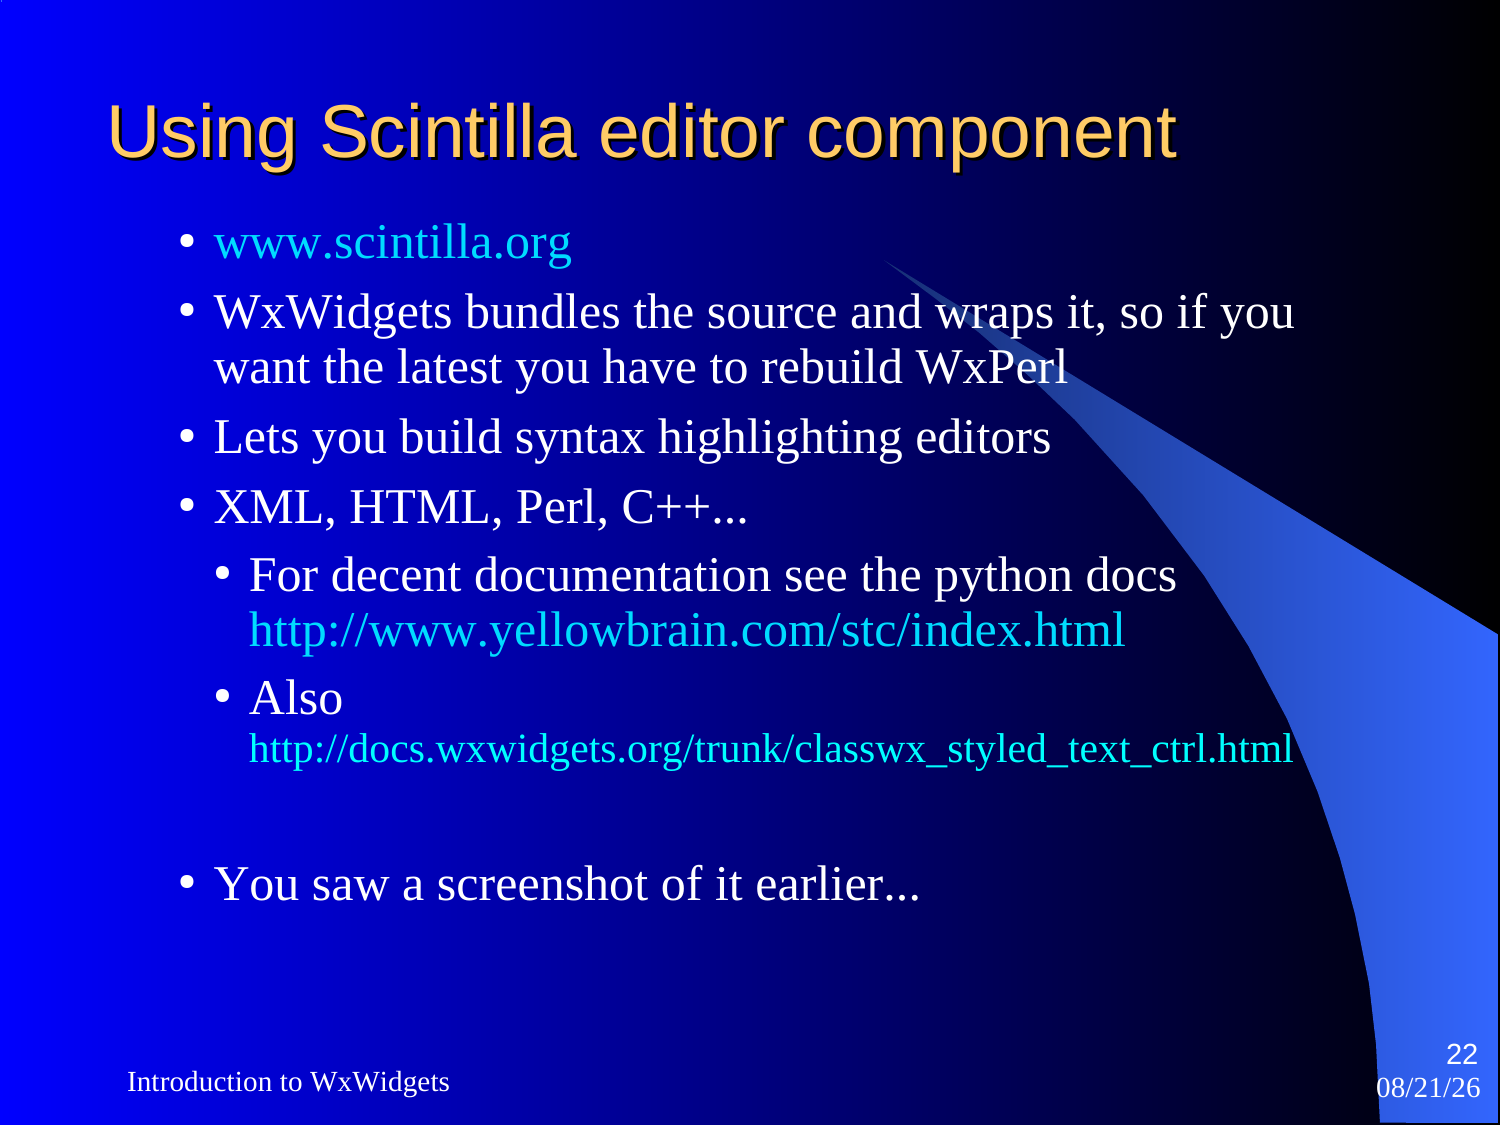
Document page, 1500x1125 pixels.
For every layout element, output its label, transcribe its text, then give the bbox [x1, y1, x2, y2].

list [112, 177, 1388, 1034]
title Using Scintilla editor component [91, 26, 1418, 237]
